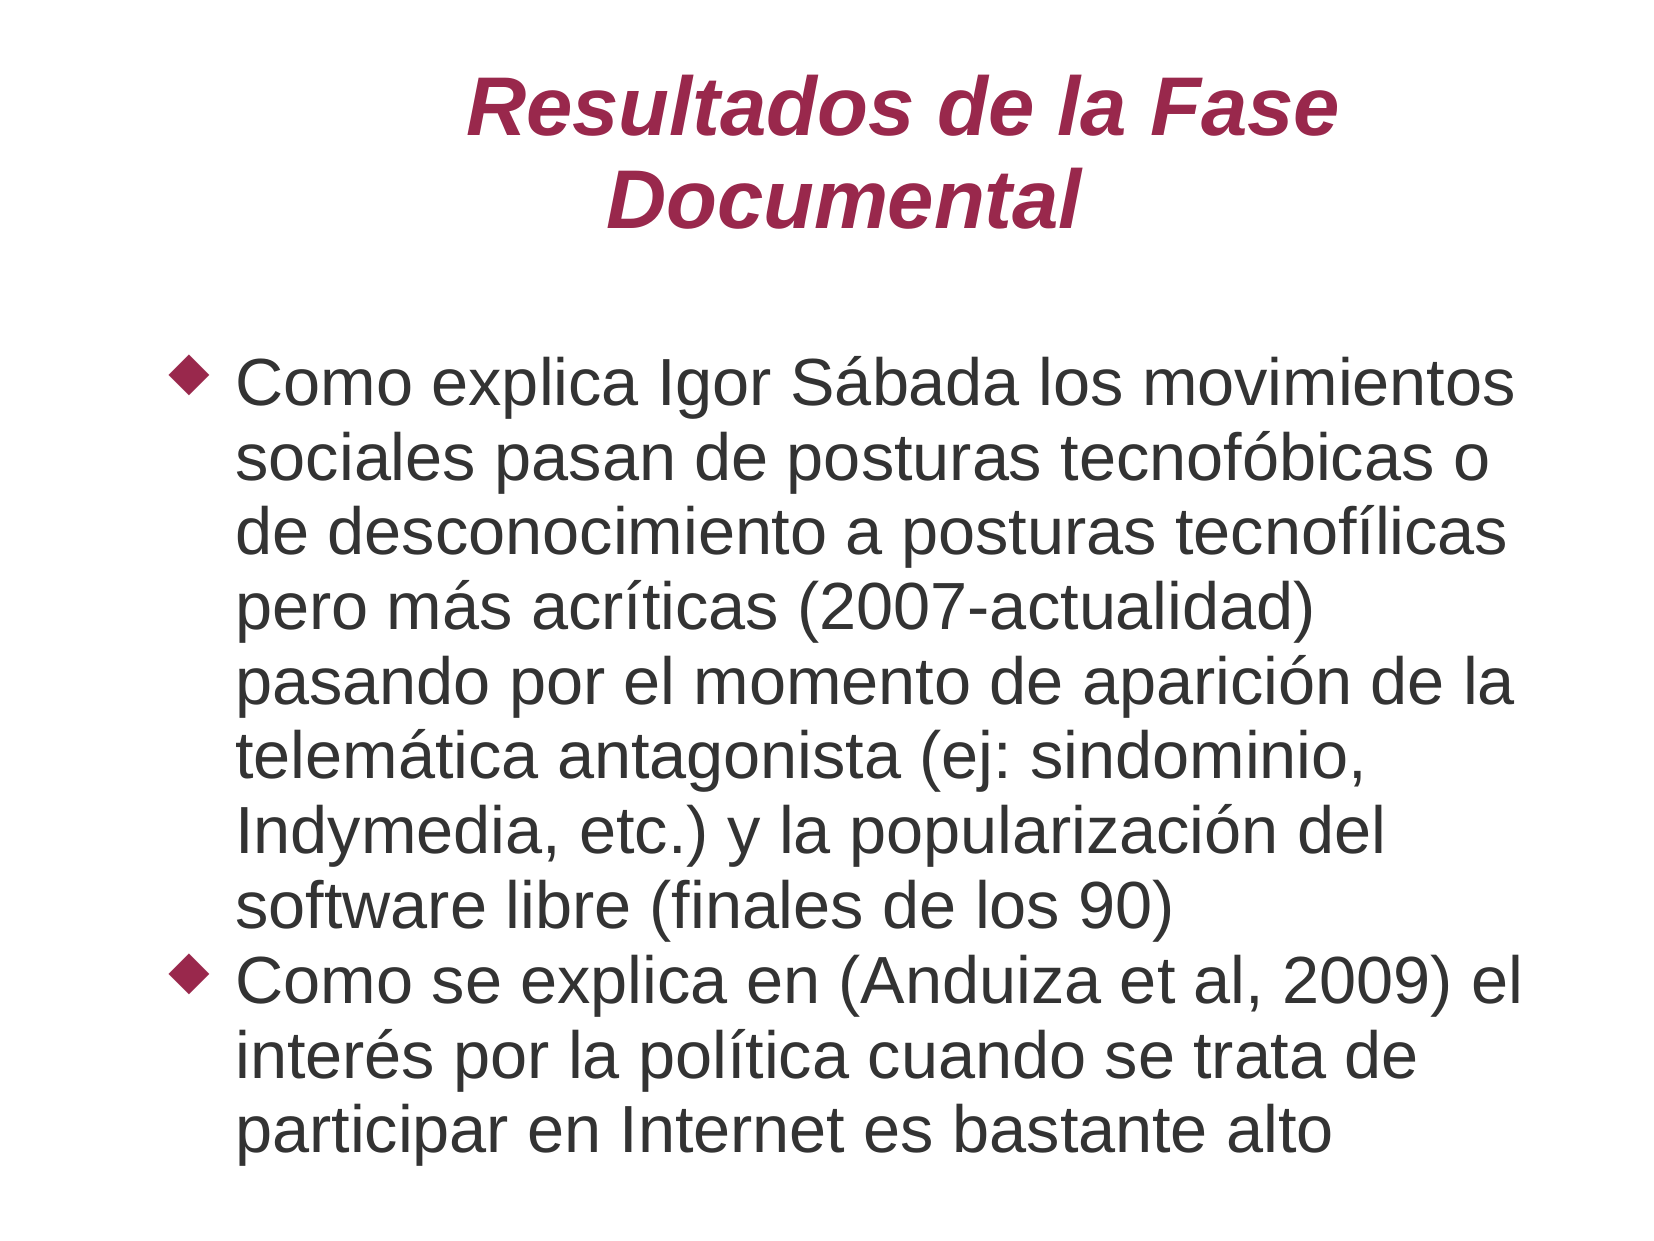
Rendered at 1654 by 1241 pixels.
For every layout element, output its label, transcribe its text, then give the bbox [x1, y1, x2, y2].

list Como explica Igor Sábada los movimientos sociales pasan de posturas tecnofóbicas o de desconocimiento a posturas tecnofílicas pero más acríticas (2007-actualidad) pasando por el momento de aparición de la telemática antagonista (ej: sindominio, Indymedia, etc.) y la popularización del software libre (finales de los 90) Como se explica en (Anduiza et al, 2009) el interés por la política cuando se trata de participar en Internet es bastante alto [152, 344, 1534, 1168]
title Resultados de la Fase Documental [82, 49, 1571, 257]
